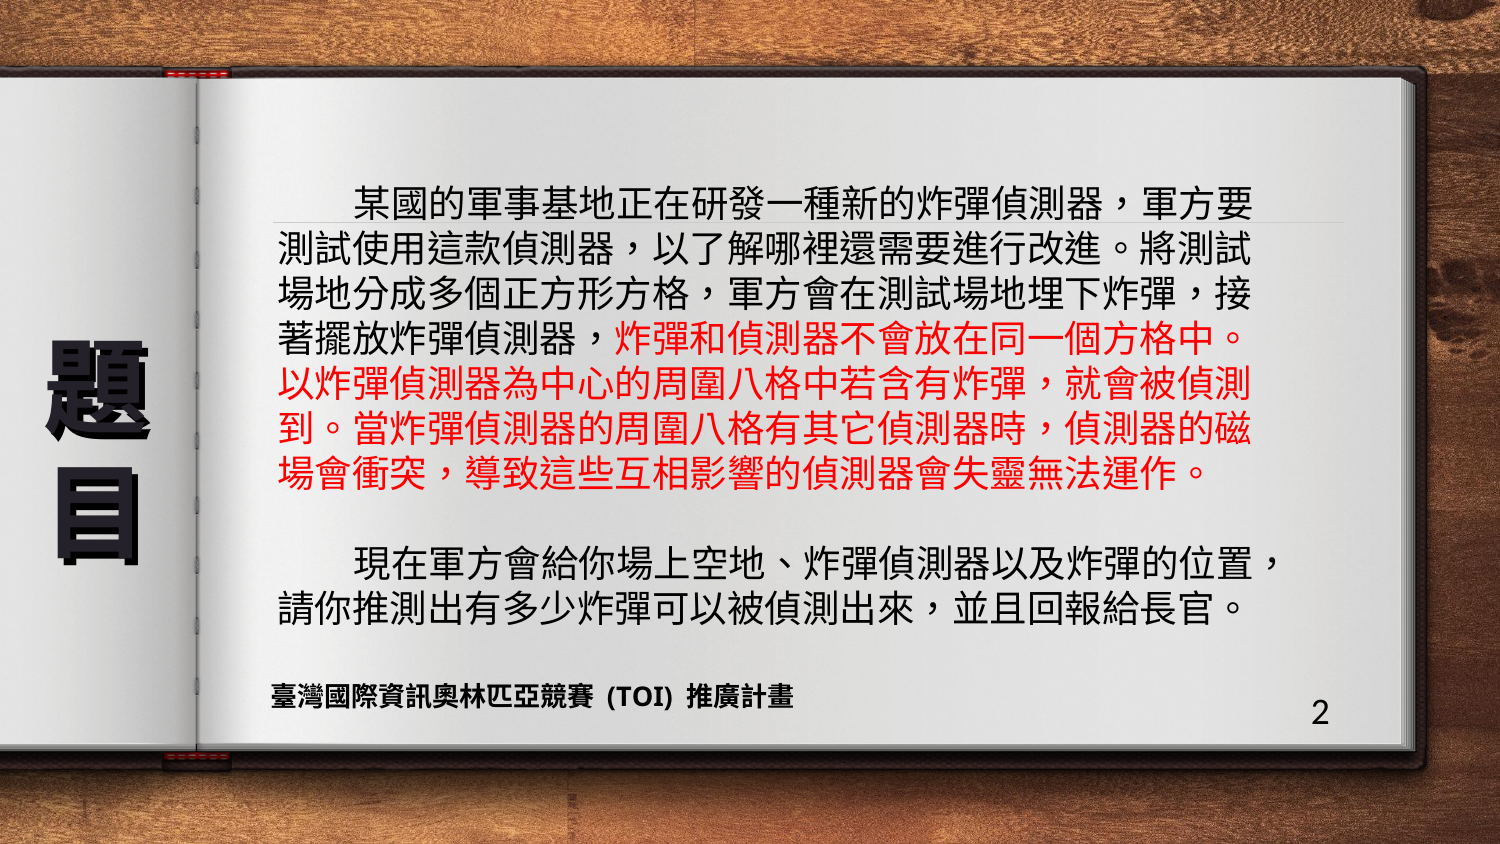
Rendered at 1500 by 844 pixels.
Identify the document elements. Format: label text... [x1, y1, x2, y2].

text_box 某國的軍事基地正在研發一種新的炸彈偵測器，軍方要測試使用這款偵測器，以了解哪裡還需要進行改進。將測試場地分成多個正方形方格，軍方會在測試場地埋下炸彈，接著擺放炸彈偵測器，炸彈和偵測器不會放在同一個方格中。以炸彈偵測器為中心的周圍八格中若含有炸彈，就會被偵測到。當炸彈偵測器的周圍八格有其它偵測器時，偵測器的磁場會衝突，導致這些互相影響的偵測器會失靈無法運作。 現在軍方會給你場上空地、炸彈偵測器以及炸彈的位置，請你推測出有多少炸彈可以被偵測出來，並且回報給長官。 [262, 173, 1296, 638]
text_box [1295, 672, 1386, 737]
title 題 目 [28, 306, 210, 552]
